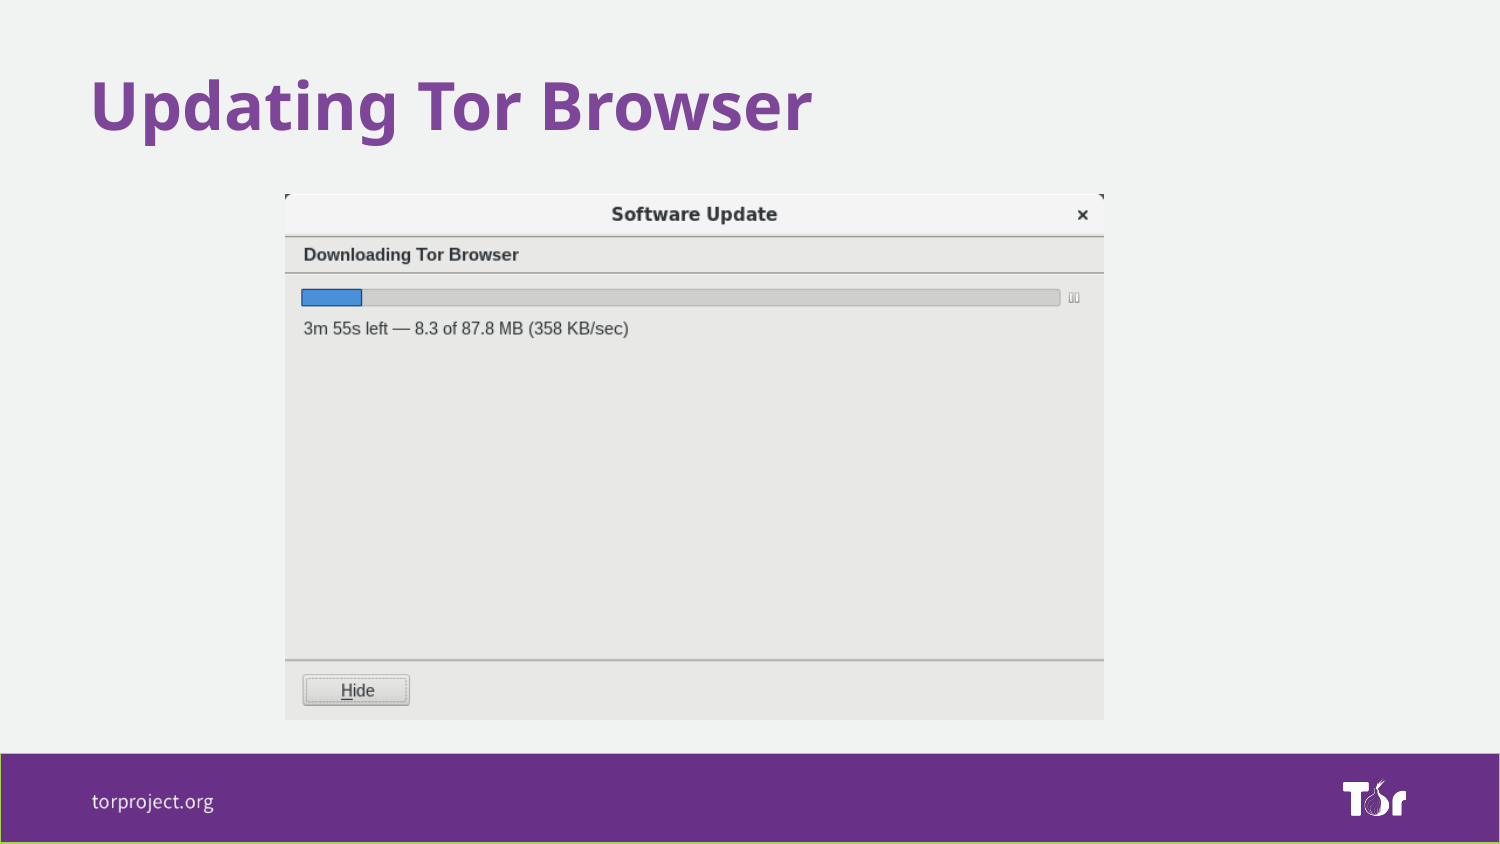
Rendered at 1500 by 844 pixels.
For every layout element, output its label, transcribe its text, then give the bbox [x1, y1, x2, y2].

text_box Updating Tor Browser [75, 33, 1425, 174]
picture [285, 194, 1104, 720]
picture [1343, 778, 1406, 816]
picture [75, 780, 604, 821]
